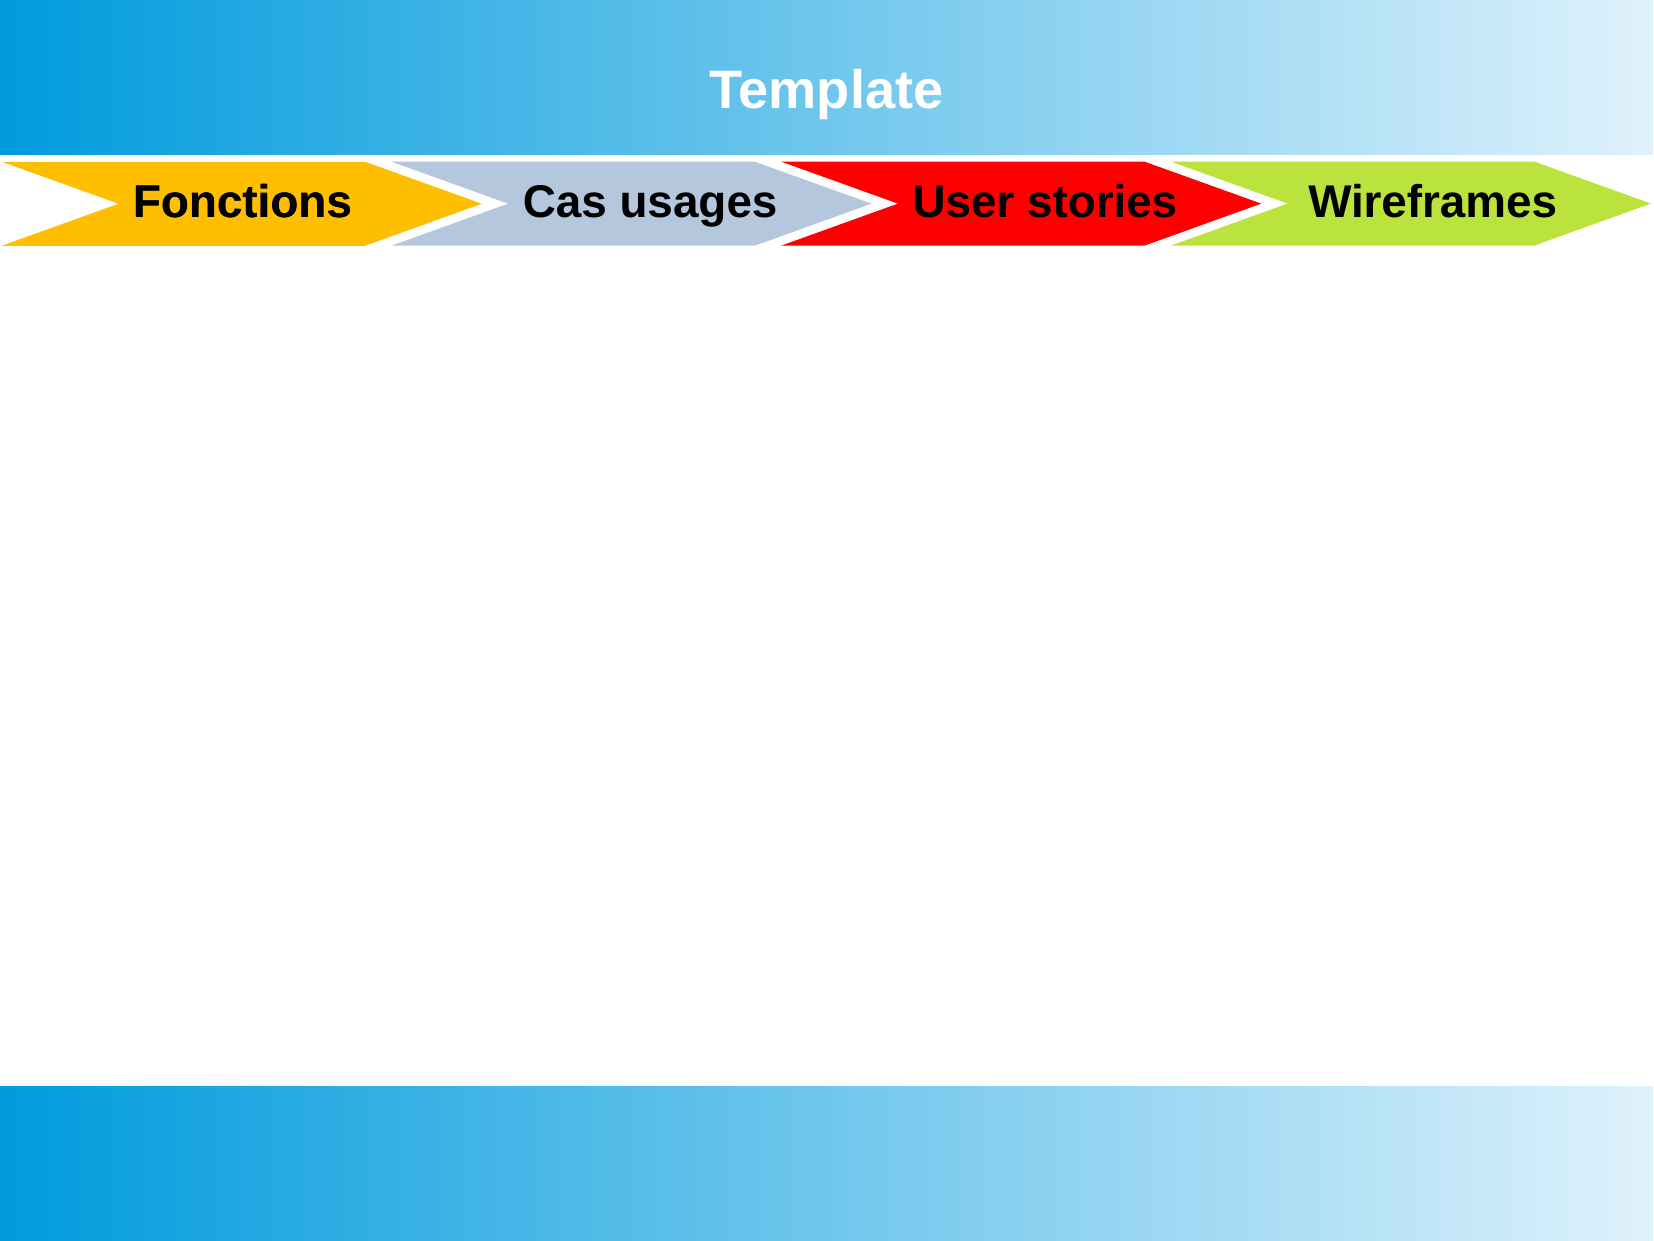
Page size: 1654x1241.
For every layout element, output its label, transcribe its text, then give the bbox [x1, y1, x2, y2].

text_box [1599, 184, 1651, 223]
text_box [423, 182, 482, 225]
text_box [1203, 182, 1262, 225]
text_box [1, 161, 396, 246]
title Template [82, 37, 1571, 143]
text_box User stories [897, 168, 1203, 235]
text_box Fonctions [118, 168, 423, 235]
text_box [391, 161, 785, 246]
text_box [781, 161, 1175, 246]
text_box [1170, 161, 1564, 246]
text_box Wireframes [1293, 168, 1599, 235]
text_box [813, 182, 872, 225]
text_box Cas usages [508, 168, 813, 235]
